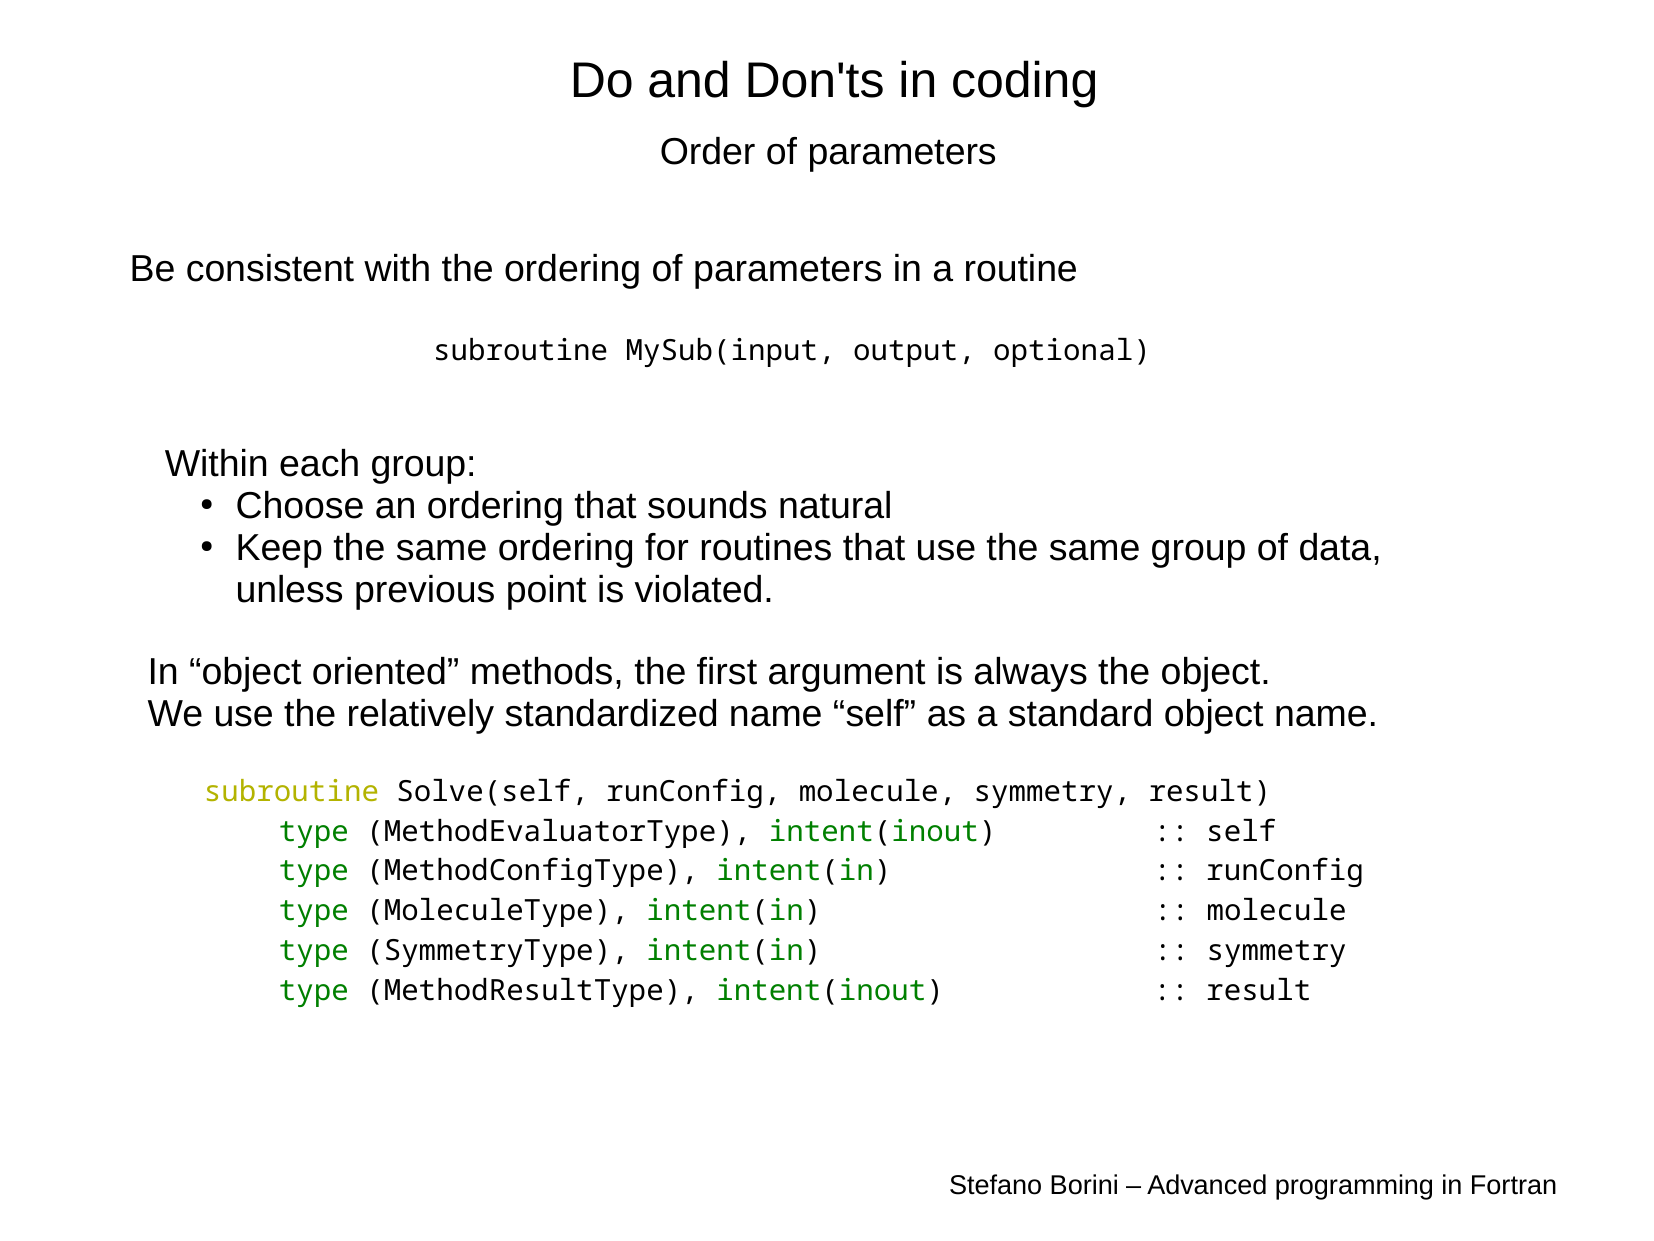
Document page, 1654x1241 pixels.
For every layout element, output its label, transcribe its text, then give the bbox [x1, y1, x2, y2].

text_box Order of parameters [645, 123, 1013, 181]
text_box In “object oriented” methods, the first argument is always the object. We use the relatively standardized name “self” as a standard object name. [132, 643, 1396, 743]
text_box subroutine MySub(input, output, optional) [418, 321, 1171, 410]
text_box Do and Don'ts in coding [555, 44, 1231, 116]
text_box Be consistent with the ordering of parameters in a routine [114, 240, 1096, 297]
text_box subroutine Solve(self, runConfig, molecule, symmetry, result) type (MethodEvaluatorType), intent(inout) :: self type (MethodConfigType), intent(in) :: runConfig type (MoleculeType), intent(in) :: molecule type (SymmetryType), intent(in) :: symmetry type (MethodResultType), intent(inout) :: result [189, 762, 1380, 1034]
text_box Within each group: Choose an ordering that sounds natural Keep the same ordering for routines that use the same group of data, unless previous point is violated. [150, 435, 1400, 618]
